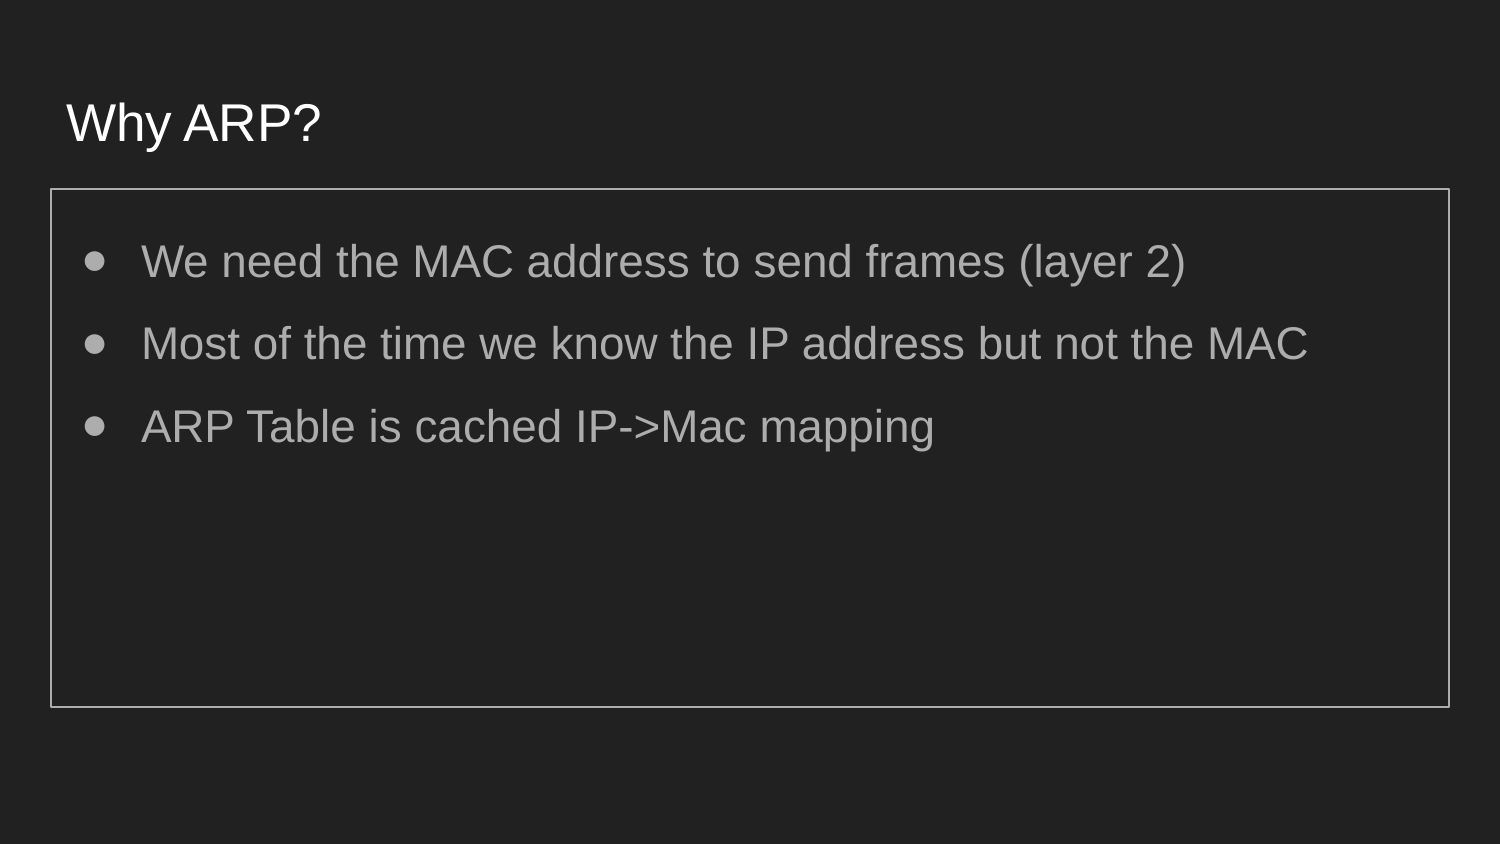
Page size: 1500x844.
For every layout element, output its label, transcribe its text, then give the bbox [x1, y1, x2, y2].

list We need the MAC address to send frames (layer 2) Most of the time we know the IP address but not the MAC ARP Table is cached IP->Mac mapping [51, 189, 1449, 708]
title Why ARP? [51, 72, 1449, 167]
